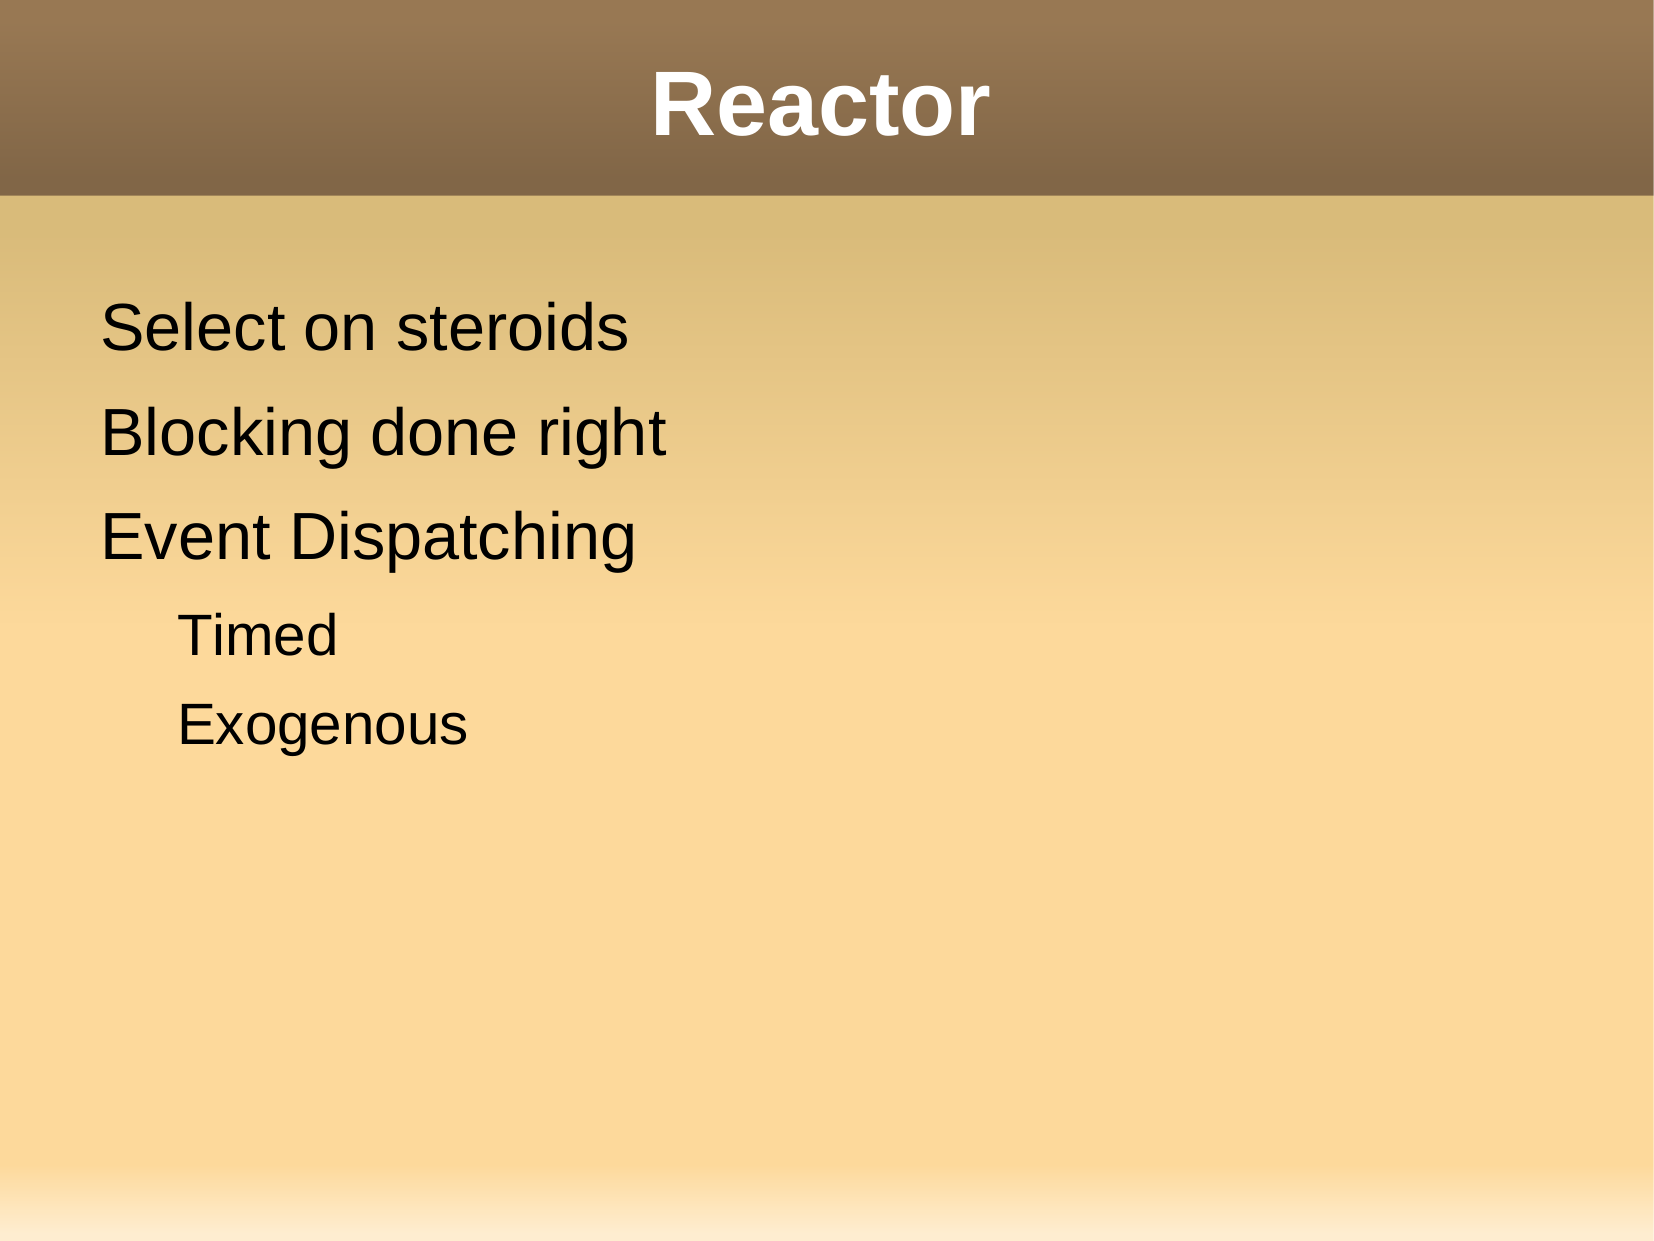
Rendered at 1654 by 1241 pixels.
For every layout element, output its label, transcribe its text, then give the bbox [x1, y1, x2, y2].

title Reactor [76, 7, 1565, 200]
list Select on steroids Blocking done right Event Dispatching Timed Exogenous [82, 290, 1571, 1094]
picture [0, 0, 1654, 1241]
